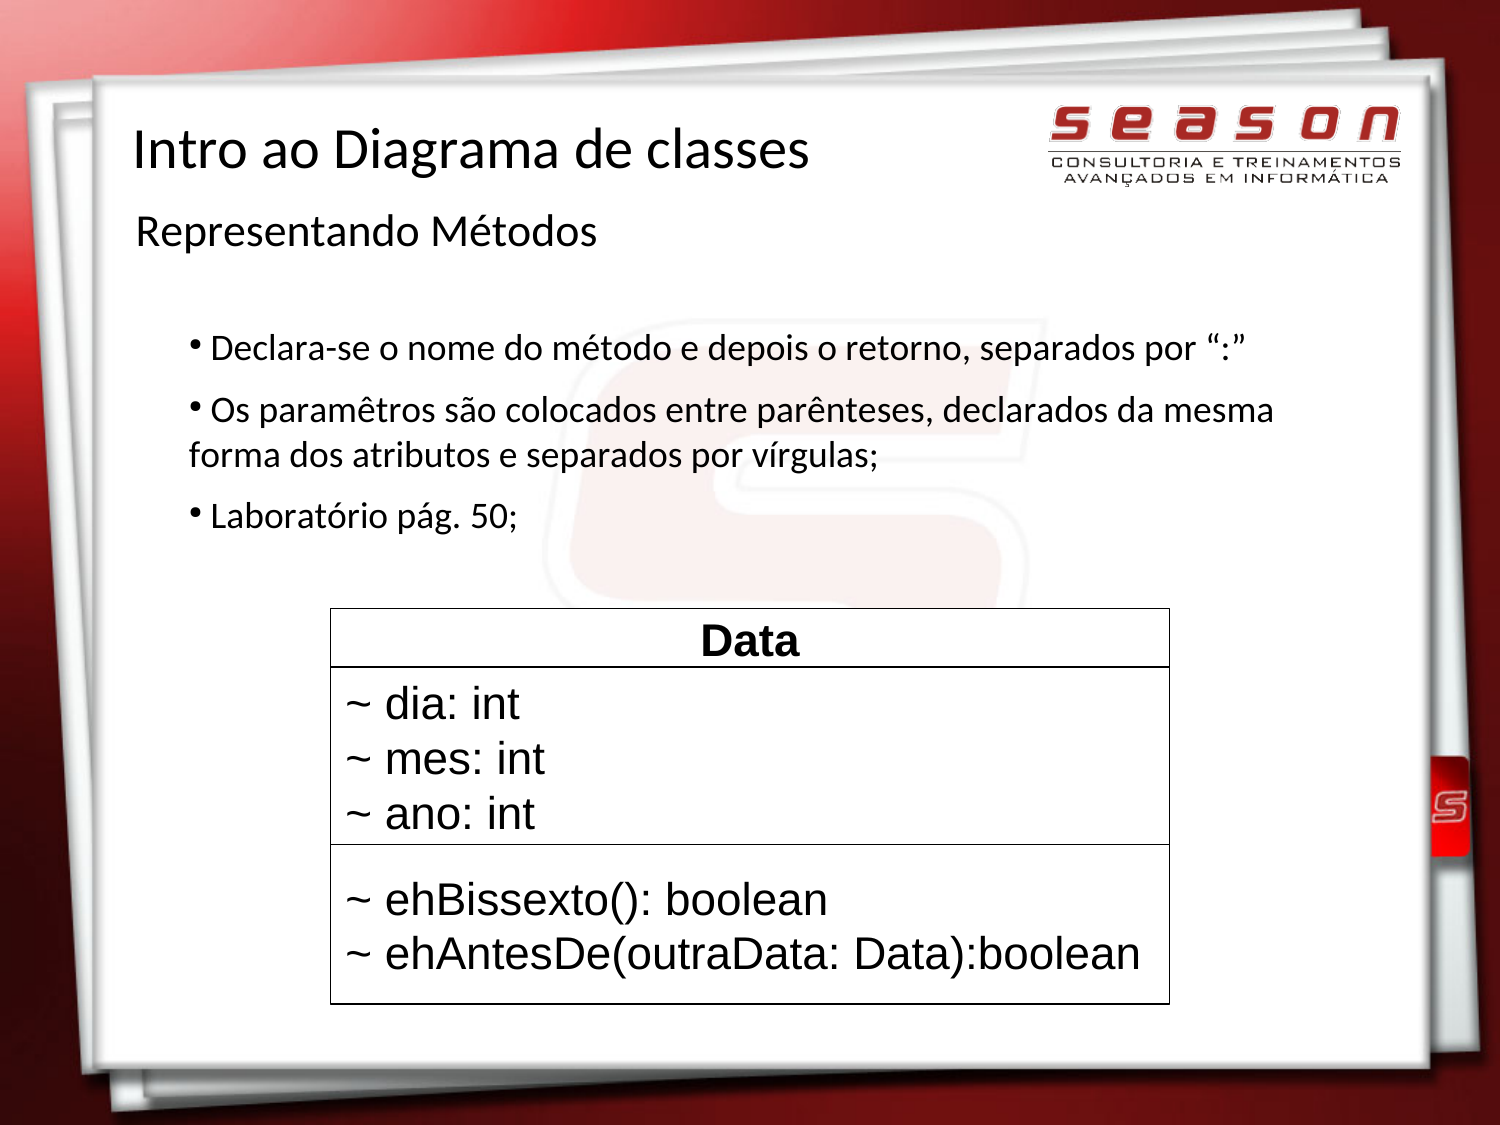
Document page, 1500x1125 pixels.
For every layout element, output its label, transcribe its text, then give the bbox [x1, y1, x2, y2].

text_box Representando Métodos [119, 200, 1240, 256]
title Intro ao Diagrama de classes [118, 33, 1394, 257]
text_box Data [330, 608, 1170, 667]
text_box ~ dia: int ~ mes: int ~ ano: int [330, 667, 1170, 844]
picture [0, 0, 1500, 1125]
text_box Declara-se o nome do método e depois o retorno, separados por “:” Os paramêtros são colocados entre parênteses, declarados da mesma forma dos atributos e separados por vírgulas; Laboratório pág. 50; [188, 278, 1328, 582]
text_box ~ ehBissexto(): boolean ~ ehAntesDe(outraData: Data):boolean [330, 844, 1170, 1004]
